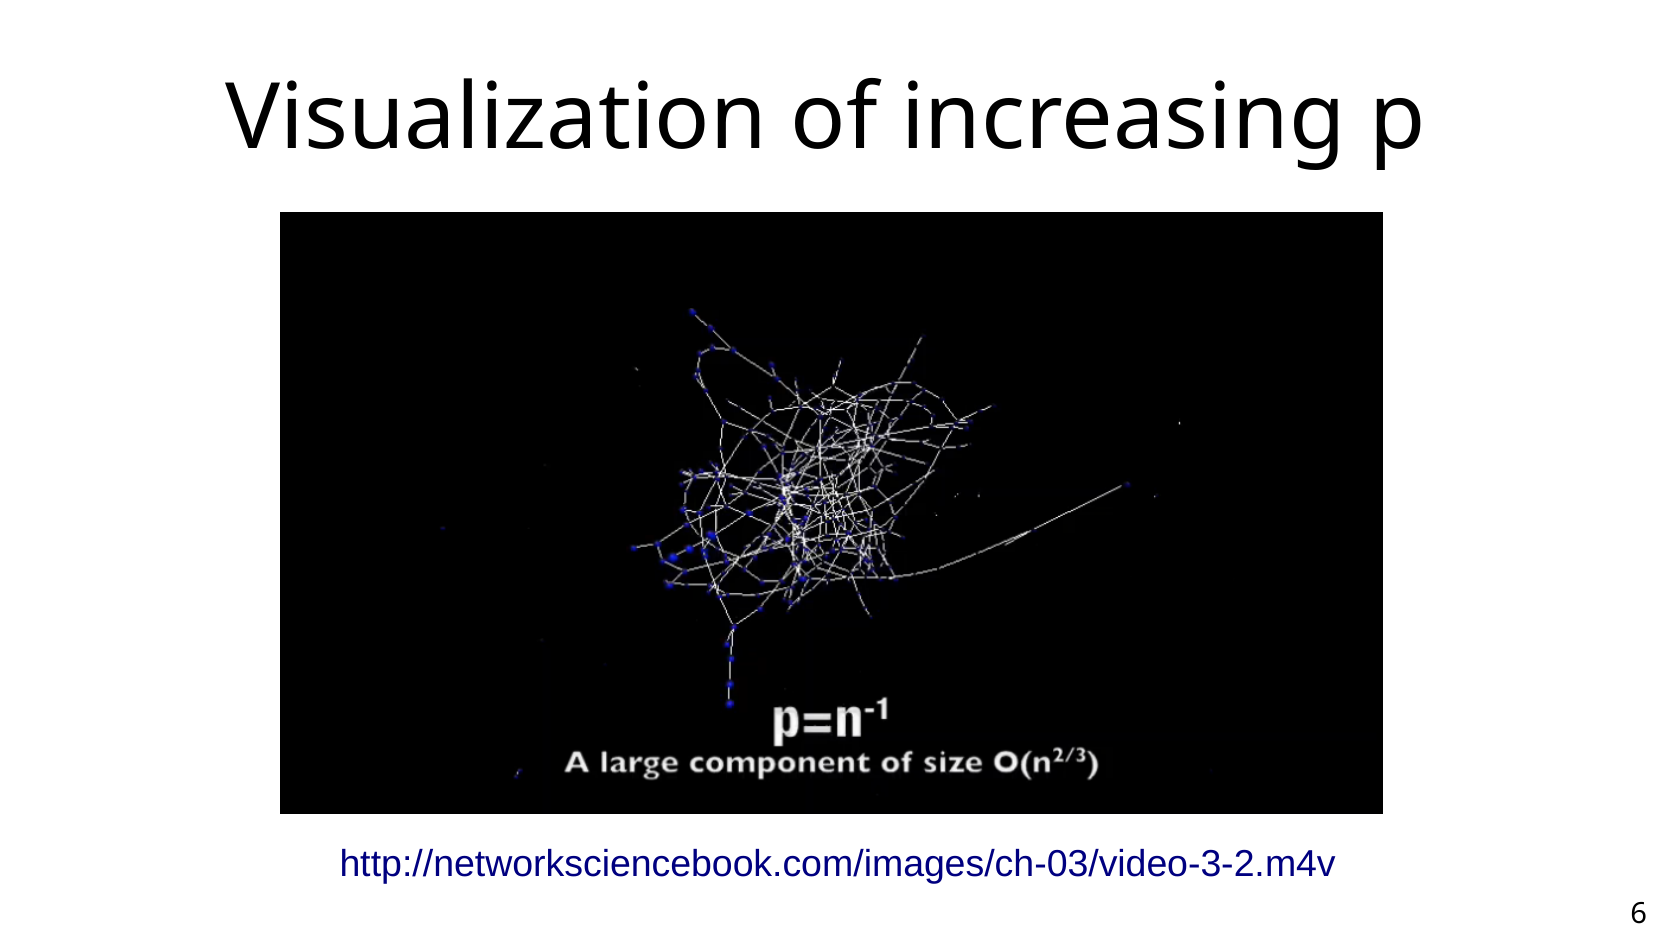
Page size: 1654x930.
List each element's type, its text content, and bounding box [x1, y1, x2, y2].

text_box http://networksciencebook.com/images/ch-03/video-3-2.m4v [285, 834, 1402, 921]
picture [280, 212, 1383, 814]
title Visualization of increasing p [82, 1, 1571, 225]
